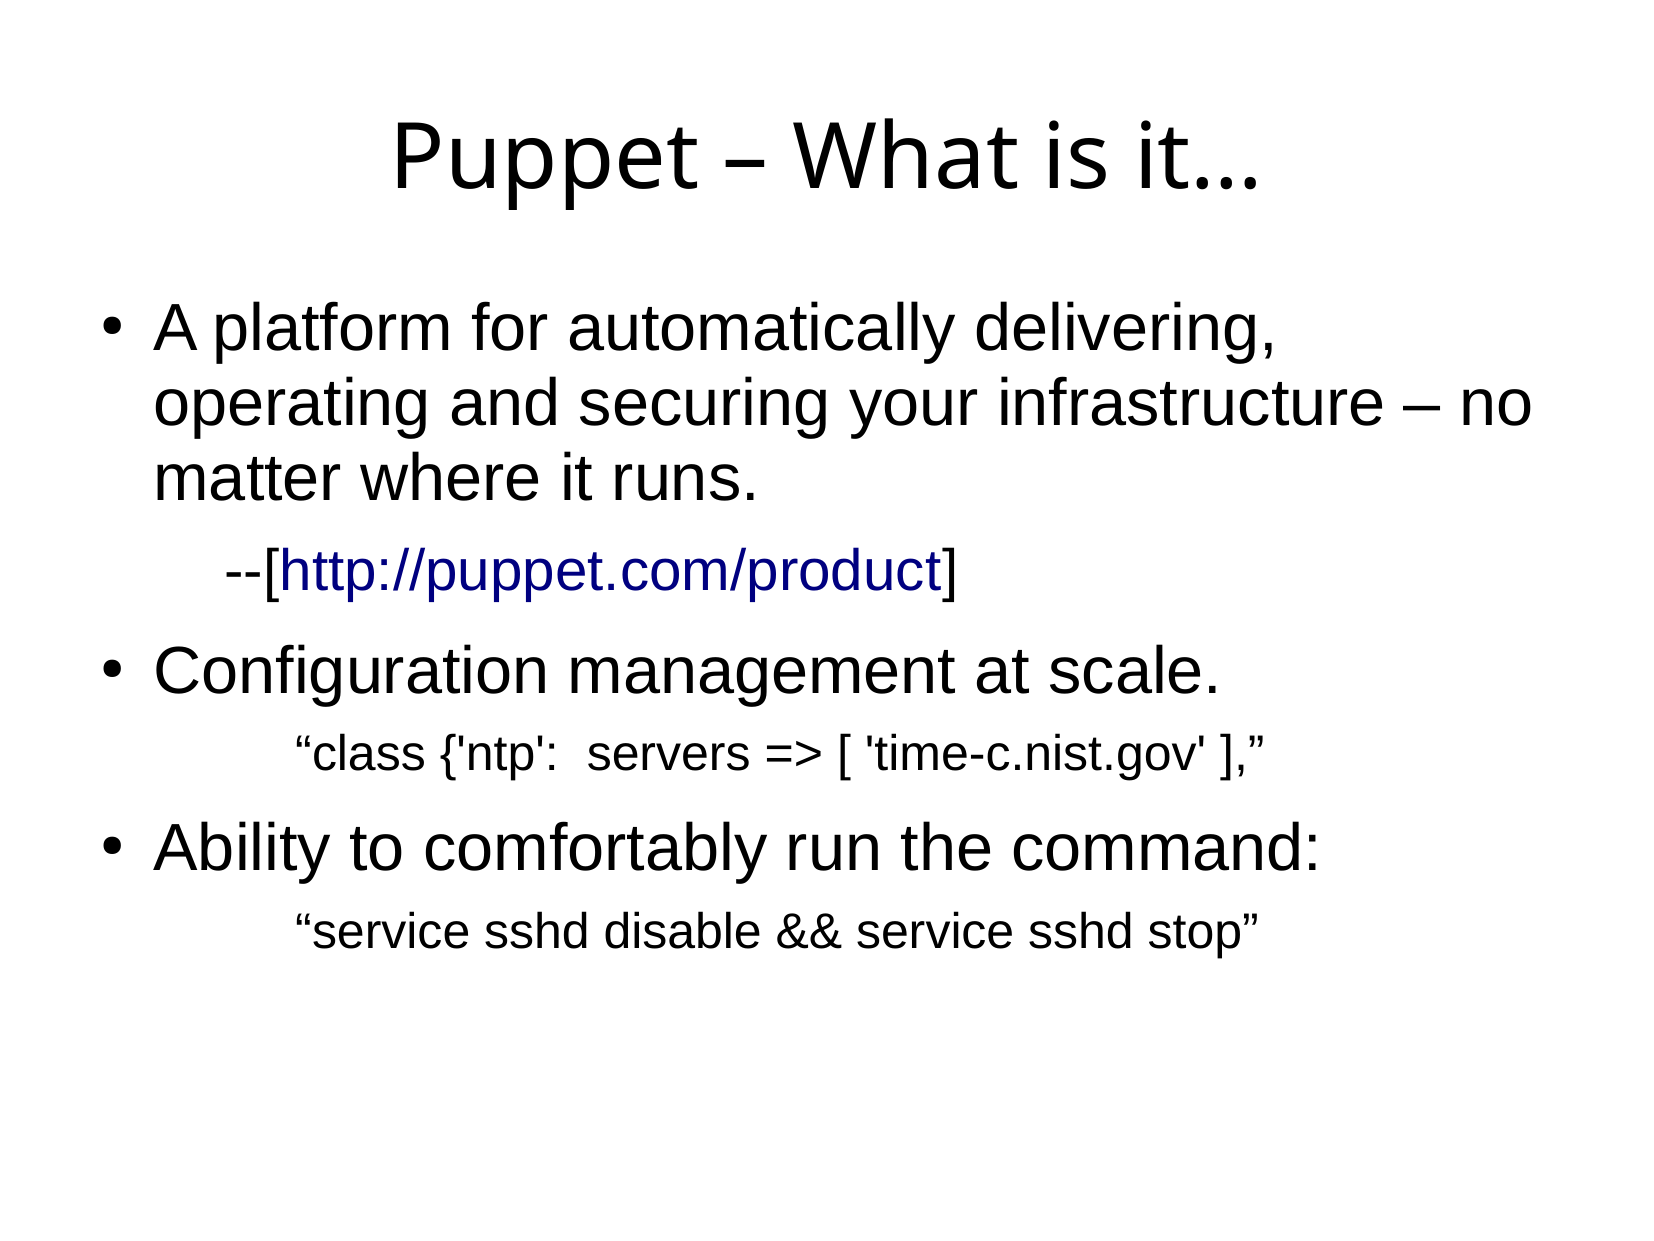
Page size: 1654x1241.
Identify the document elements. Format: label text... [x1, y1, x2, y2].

title Puppet – What is it… [82, 49, 1571, 257]
text_box [82, 290, 1571, 1010]
